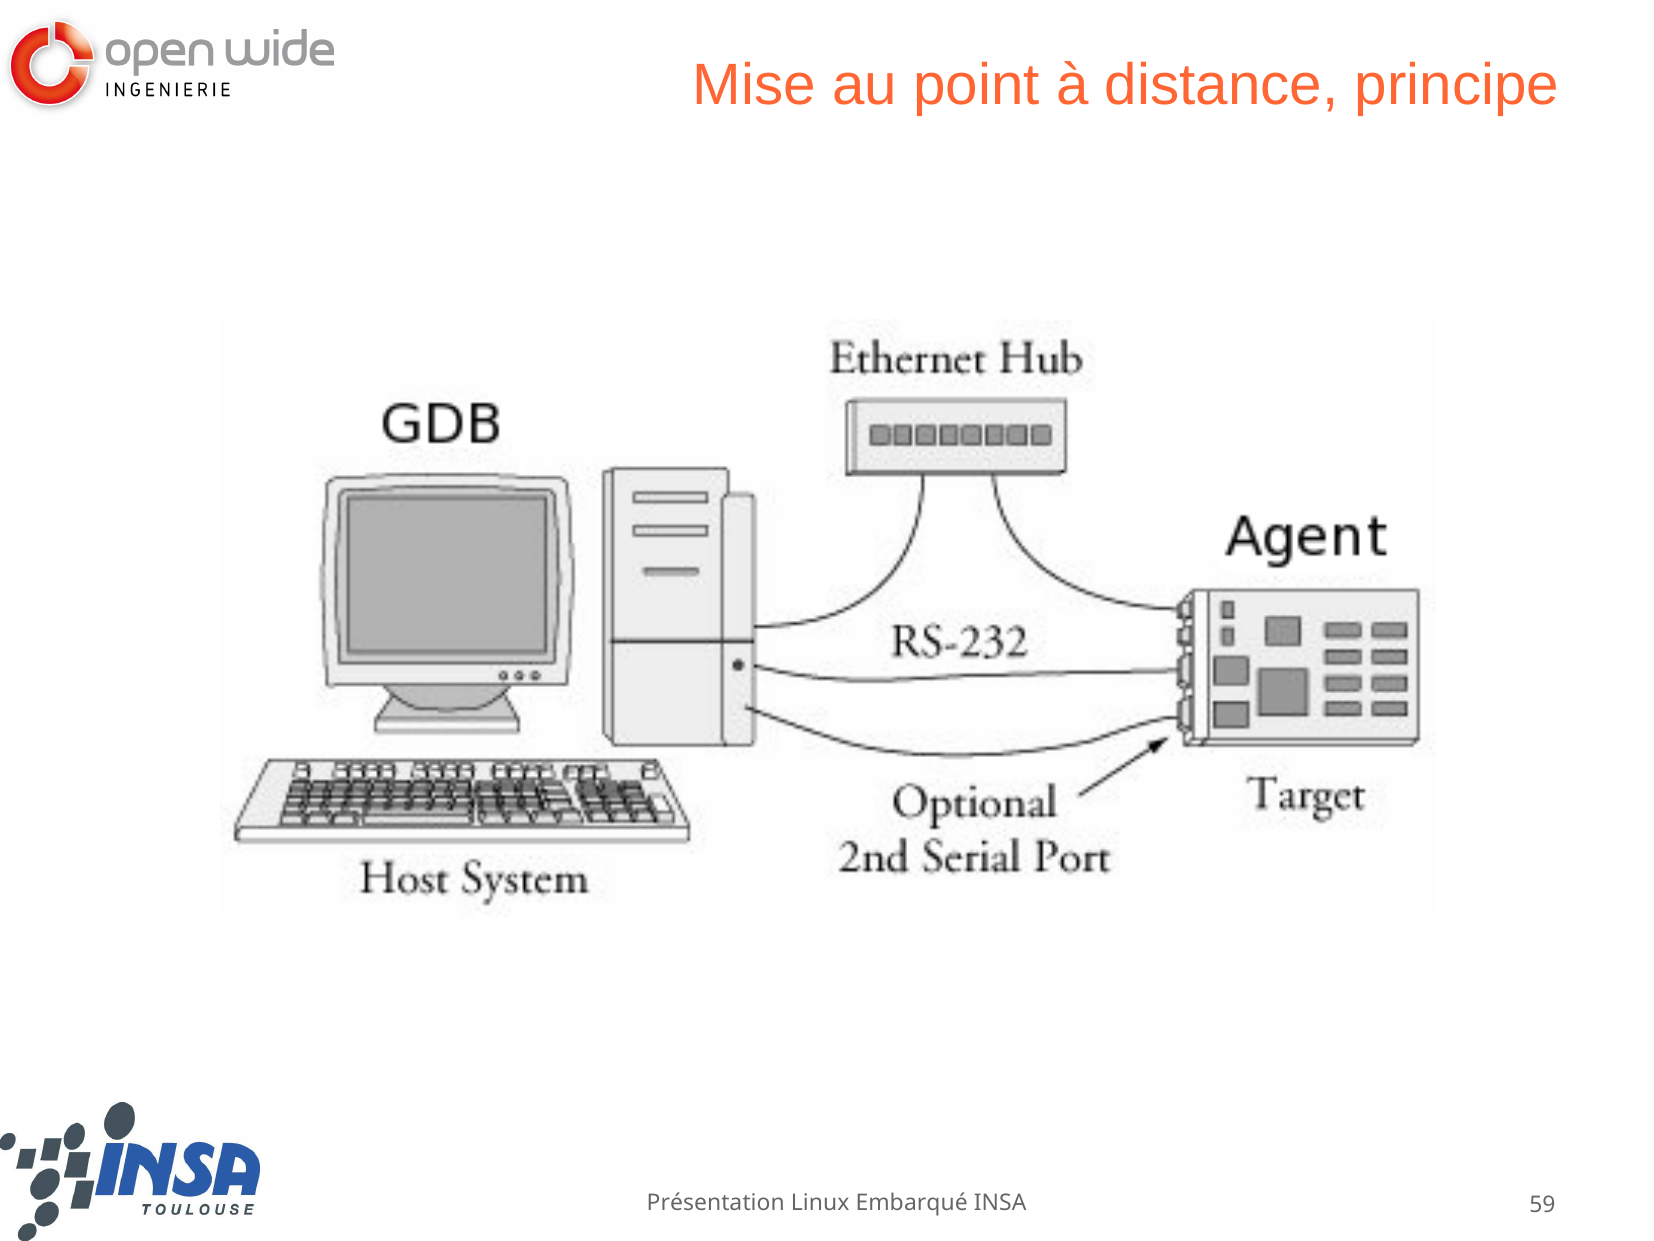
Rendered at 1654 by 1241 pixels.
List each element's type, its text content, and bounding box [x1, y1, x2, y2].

picture [0, 1102, 260, 1241]
title Mise au point à distance, principe [602, 12, 1561, 157]
picture [220, 319, 1436, 918]
picture [0, 0, 334, 119]
